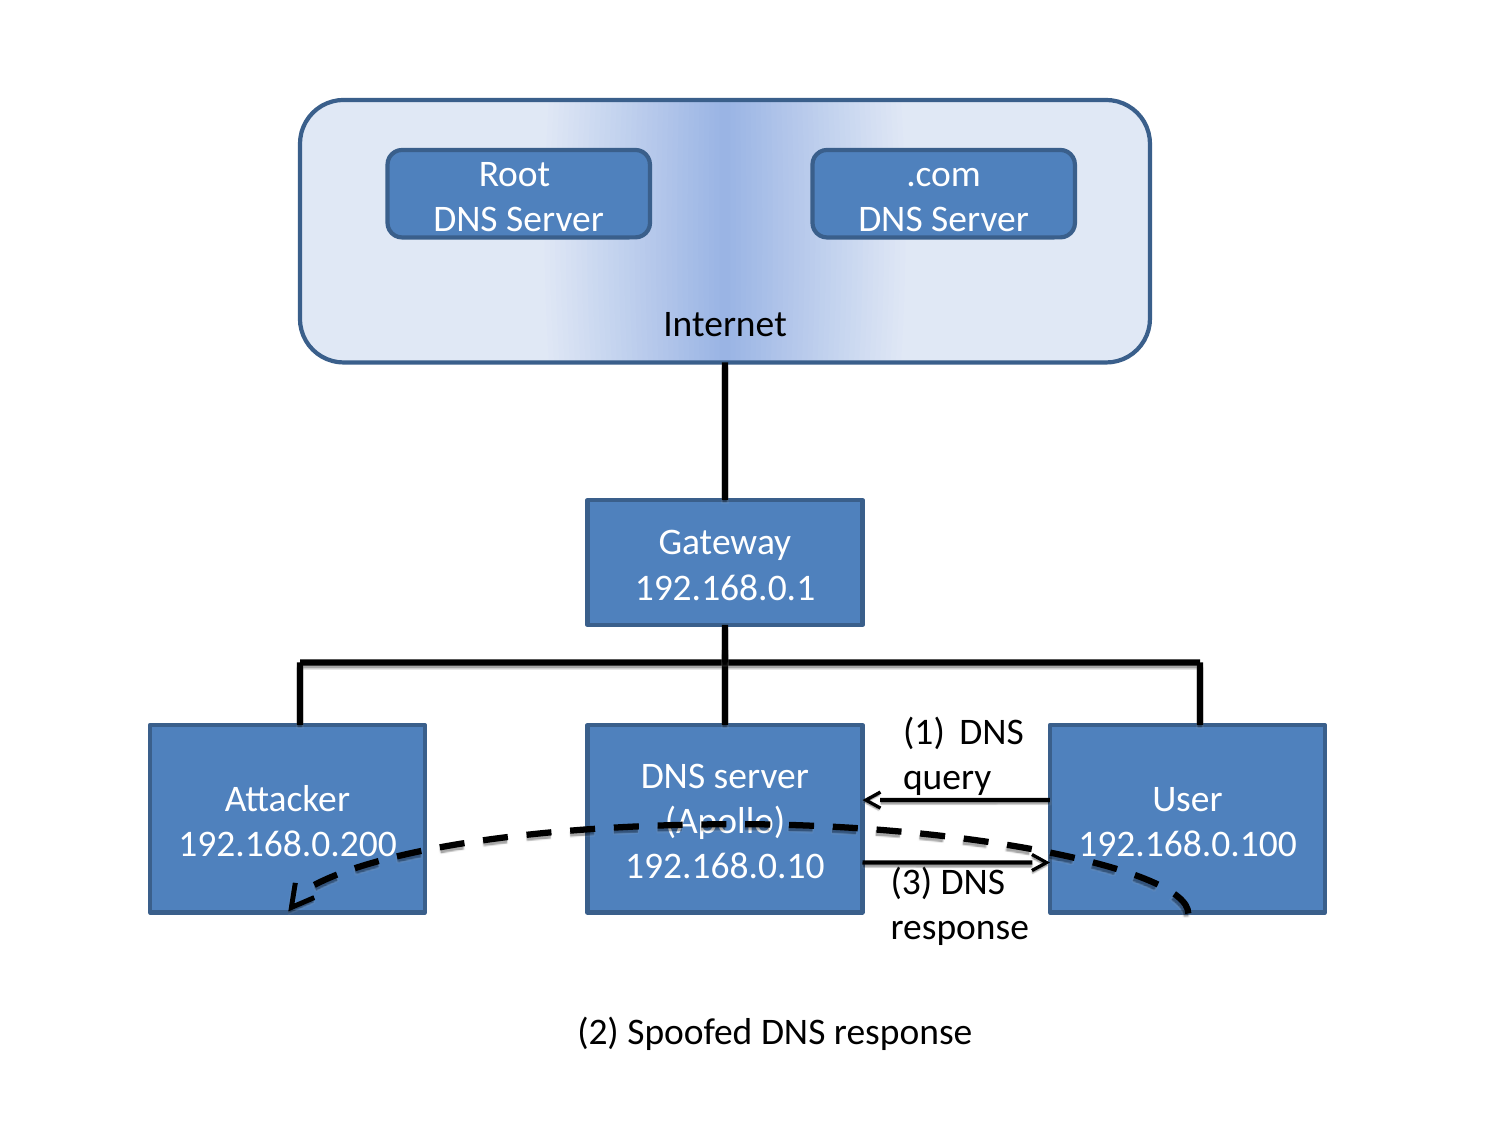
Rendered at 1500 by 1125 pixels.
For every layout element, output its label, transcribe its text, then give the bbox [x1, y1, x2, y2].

text_box (3) DNS response [875, 869, 1045, 955]
text_box DNS query [888, 699, 1039, 797]
text_box .com DNS Server [812, 149, 1075, 238]
text_box (2) Spoofed DNS response [562, 999, 1075, 1060]
text_box (3) DNS response [875, 849, 1045, 860]
text_box Internet [299, 99, 1150, 363]
text_box Root DNS Server [387, 149, 651, 238]
text_box User 192.168.0.100 [1050, 725, 1325, 913]
text_box Attacker 192.168.0.200 [150, 725, 425, 913]
text_box Gateway 192.168.0.1 [587, 500, 863, 625]
text_box DNS server (Apollo) 192.168.0.10 [587, 725, 863, 913]
